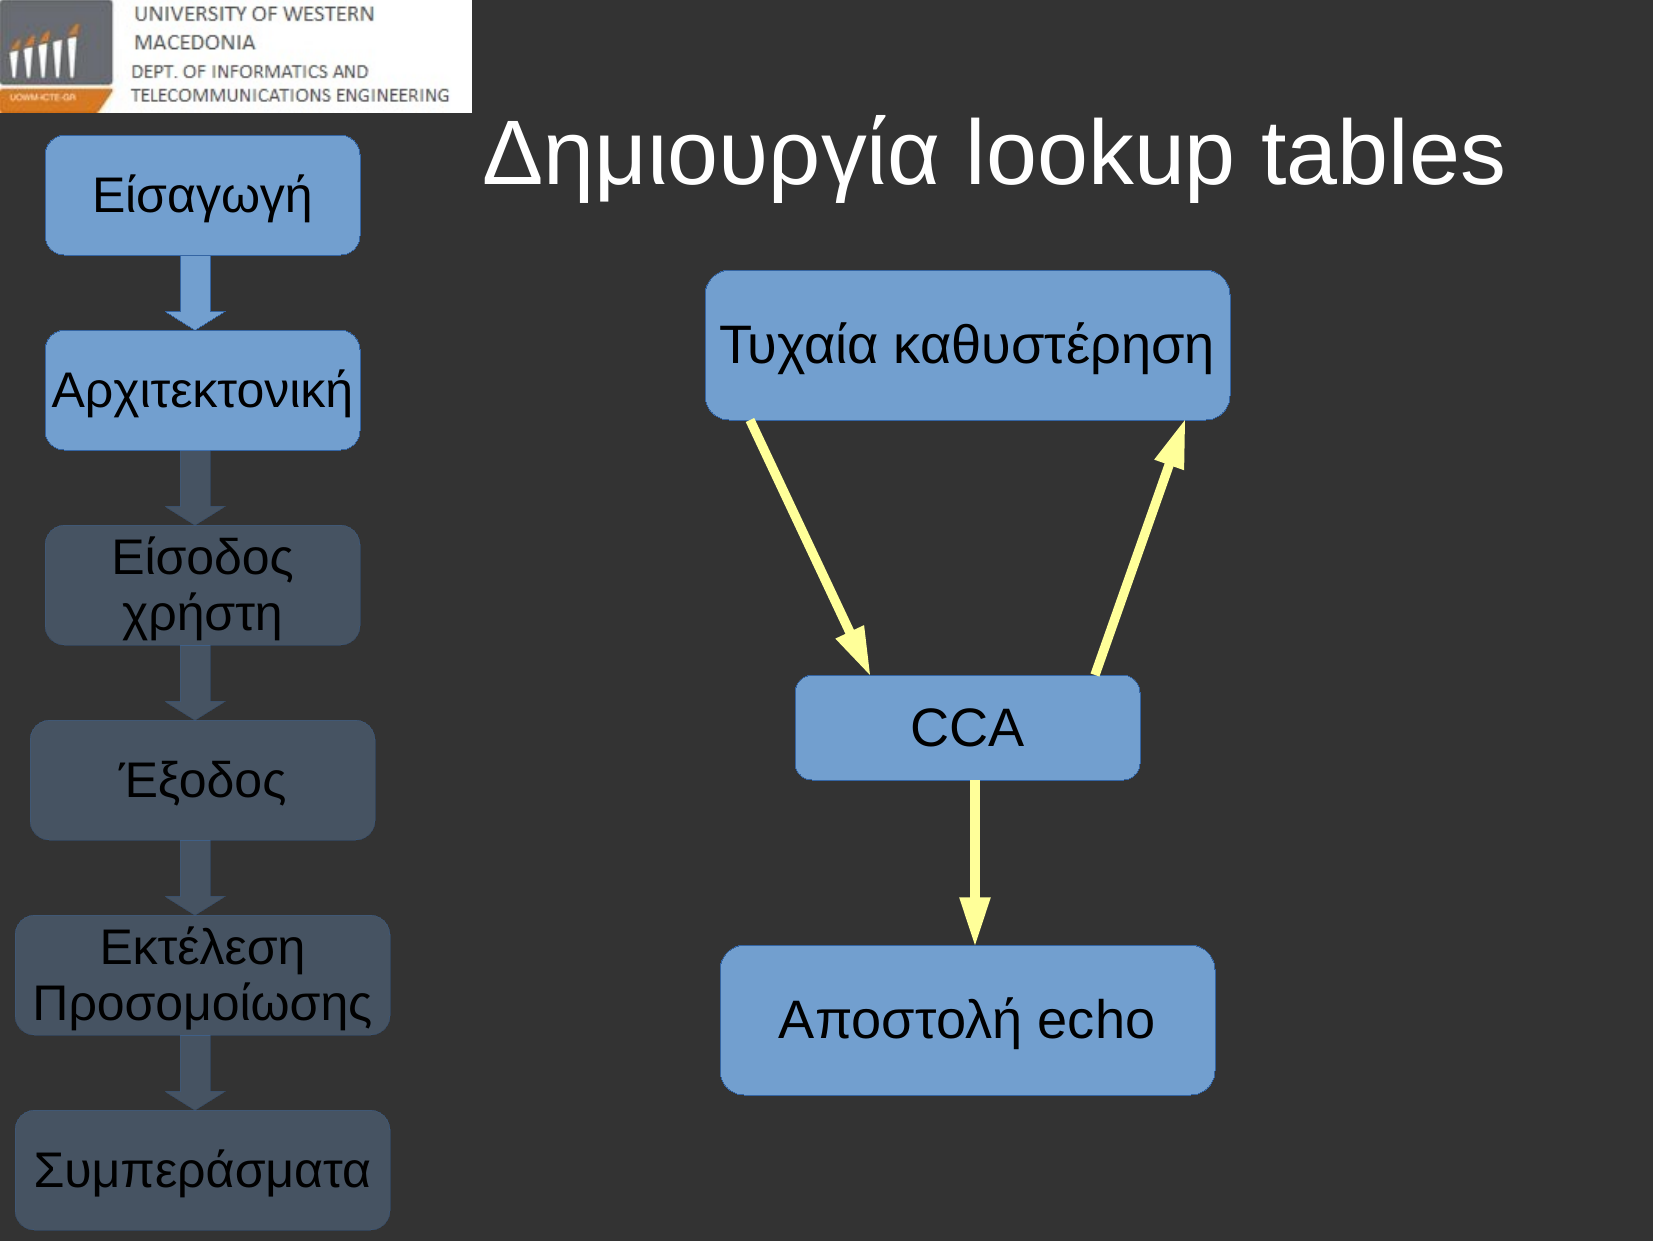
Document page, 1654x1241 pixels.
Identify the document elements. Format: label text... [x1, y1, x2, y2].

text_box Εκτέλεση Προσομοίωσης [15, 915, 391, 1036]
text_box [165, 450, 226, 526]
text_box Είσοδος χρήστη [45, 525, 361, 646]
text_box Αποστολή echo [720, 945, 1216, 1096]
text_box [165, 1035, 226, 1111]
text_box Είσαγωγή [45, 135, 361, 256]
text_box CCA [795, 675, 1141, 781]
text_box Έξοδος [30, 720, 376, 841]
text_box [165, 840, 226, 916]
text_box Τυχαία καθυστέρηση [705, 270, 1231, 421]
picture [0, 0, 472, 113]
title Δημιουργία lookup tables [345, 49, 1646, 257]
text_box [165, 645, 226, 721]
text_box Συμπεράσματα [15, 1110, 391, 1231]
text_box Αρχιτεκτονική [45, 330, 361, 451]
text_box [165, 255, 226, 331]
